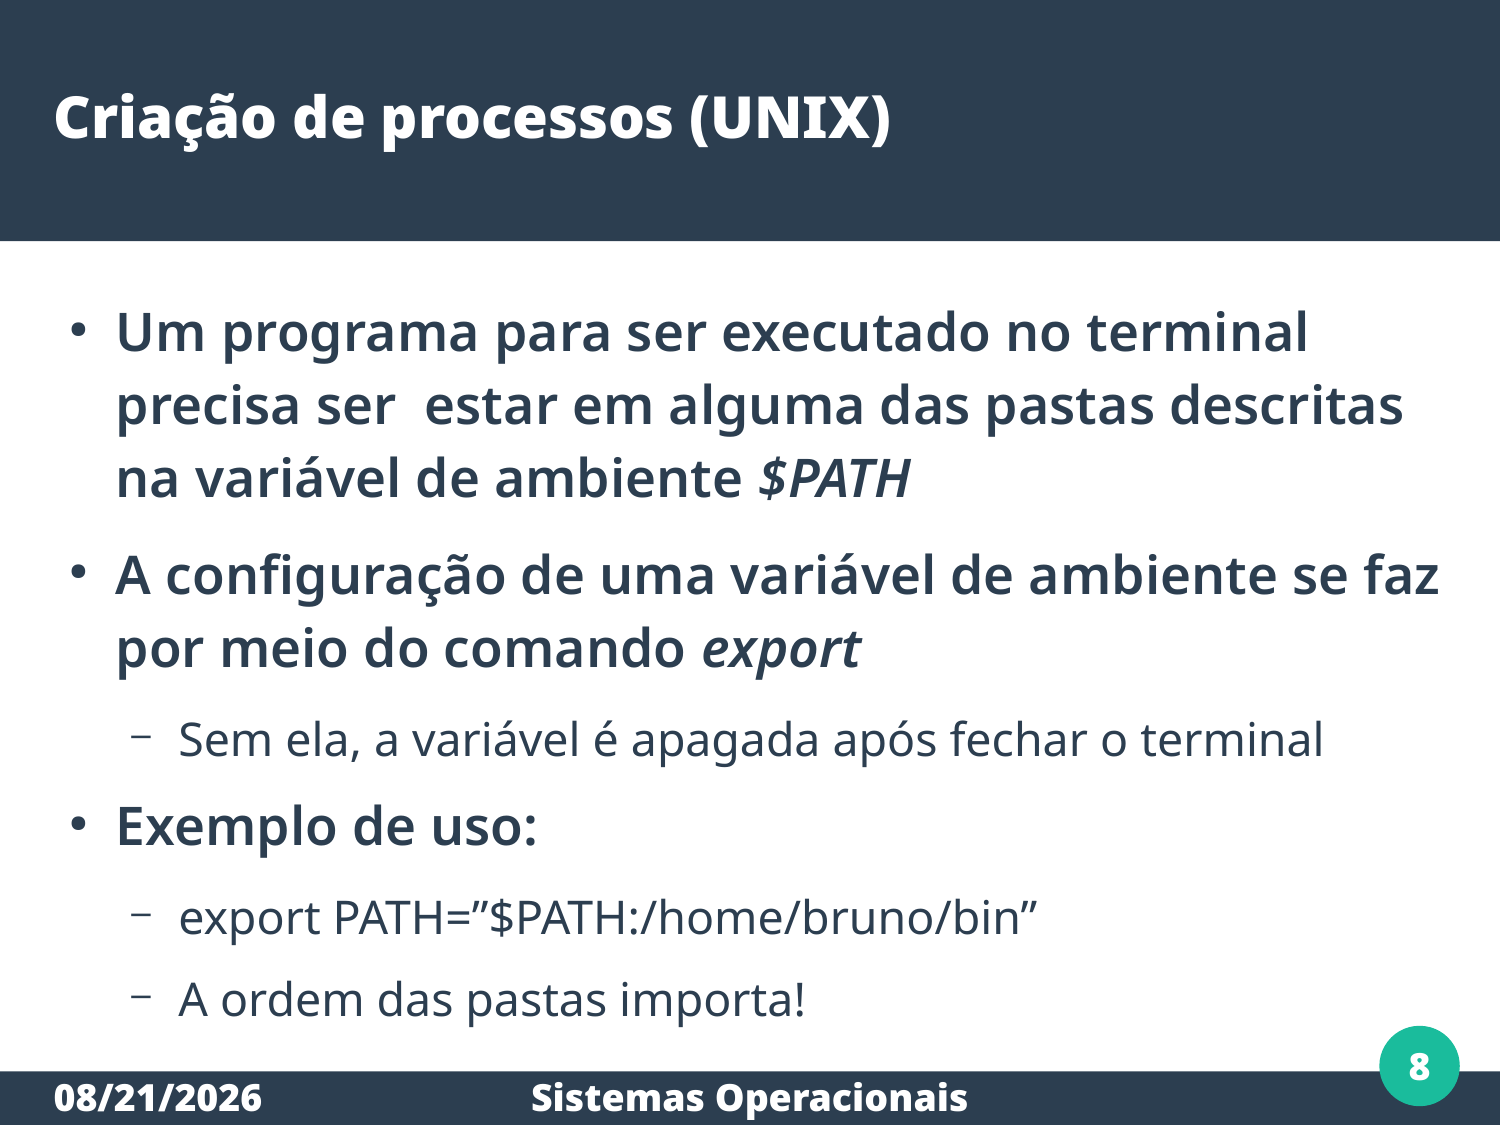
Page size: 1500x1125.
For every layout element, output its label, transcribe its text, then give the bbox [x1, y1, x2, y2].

list Um programa para ser executado no terminal precisa ser estar em alguma das pastas descritas na variável de ambiente $PATH A configuração de uma variável de ambiente se faz por meio do comando export Sem ela, a variável é apagada após fechar o terminal Exemplo de uso: export PATH=”$PATH:/home/bruno/bin” A ordem das pastas importa! [53, 294, 1447, 1045]
title Criação de processos (UNIX) [53, 44, 1447, 188]
